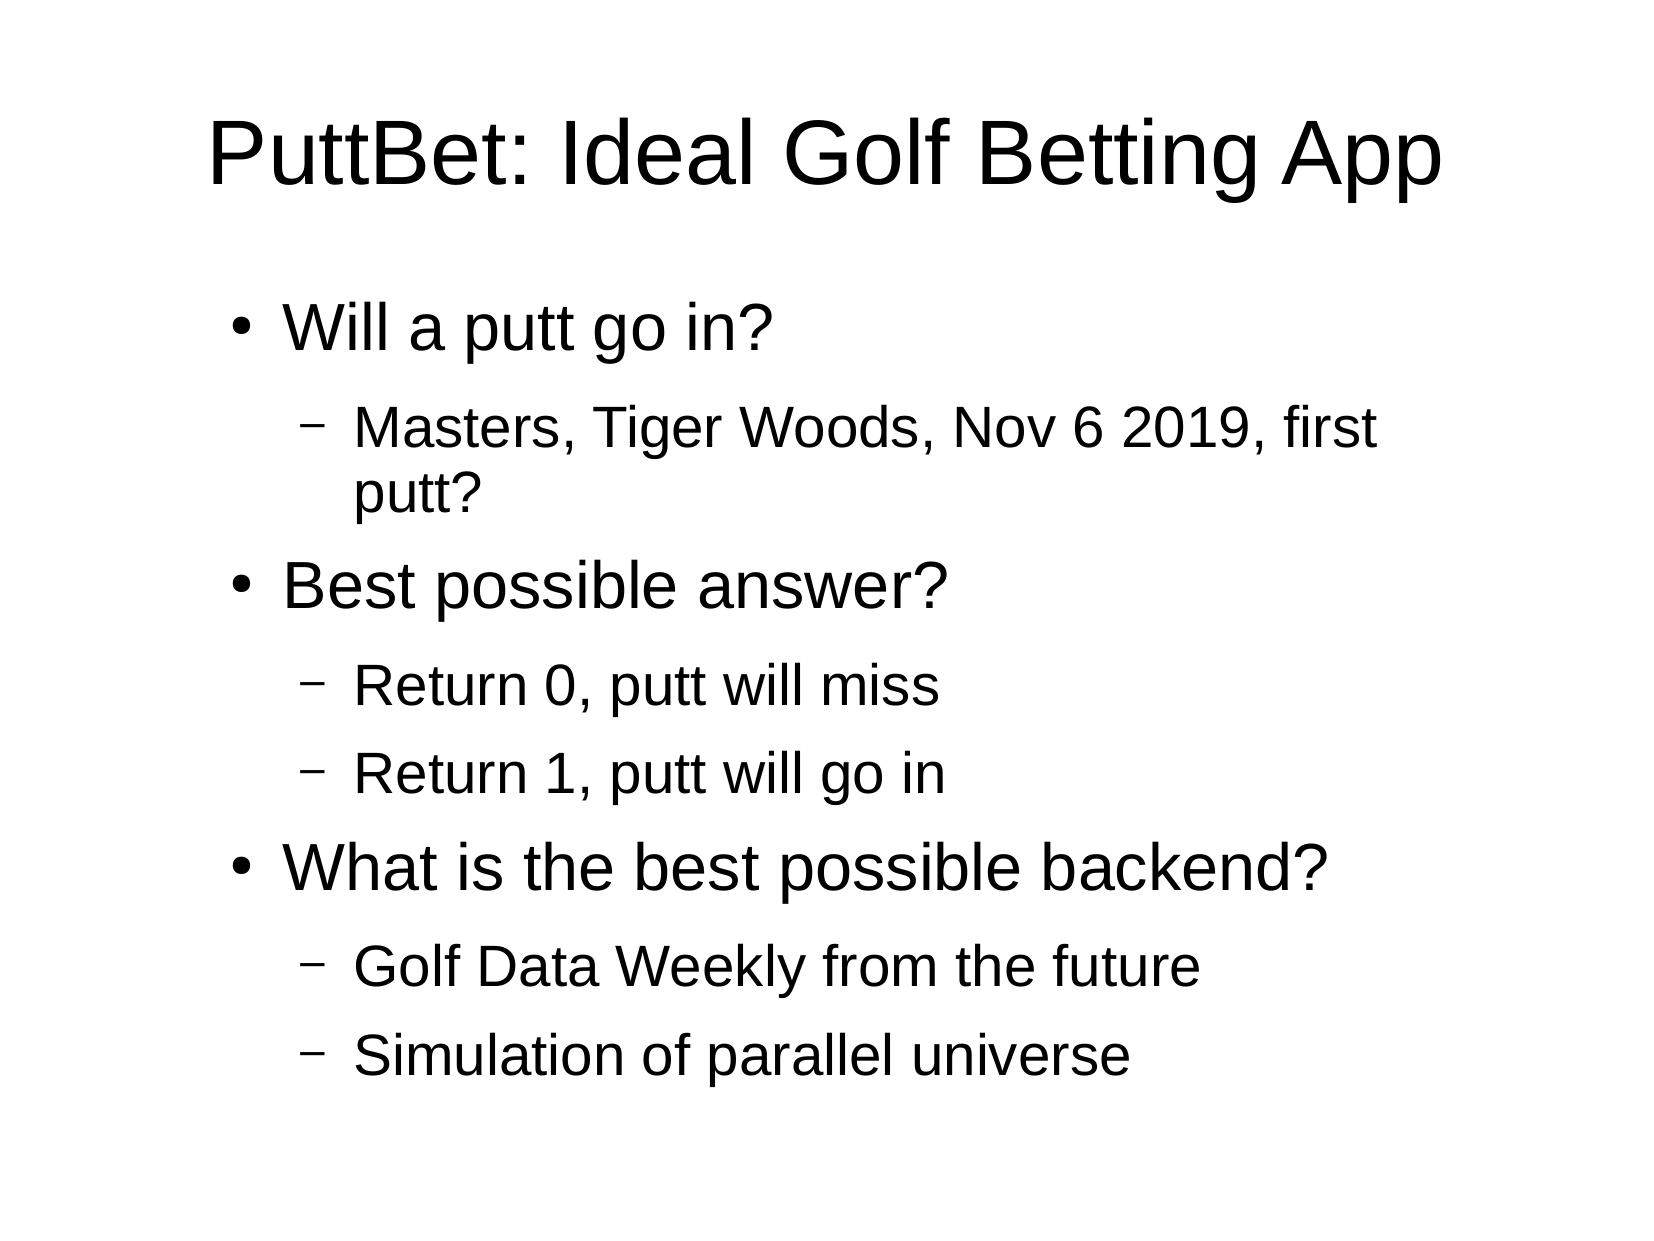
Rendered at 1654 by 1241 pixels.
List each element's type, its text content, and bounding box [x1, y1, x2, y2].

title PuttBet: Ideal Golf Betting App [82, 49, 1571, 257]
list Will a putt go in? Masters, Tiger Woods, Nov 6 2019, first putt? Best possible answer? Return 0, putt will miss Return 1, putt will go in What is the best possible backend? Golf Data Weekly from the future Simulation of parallel universe [211, 290, 1442, 1109]
